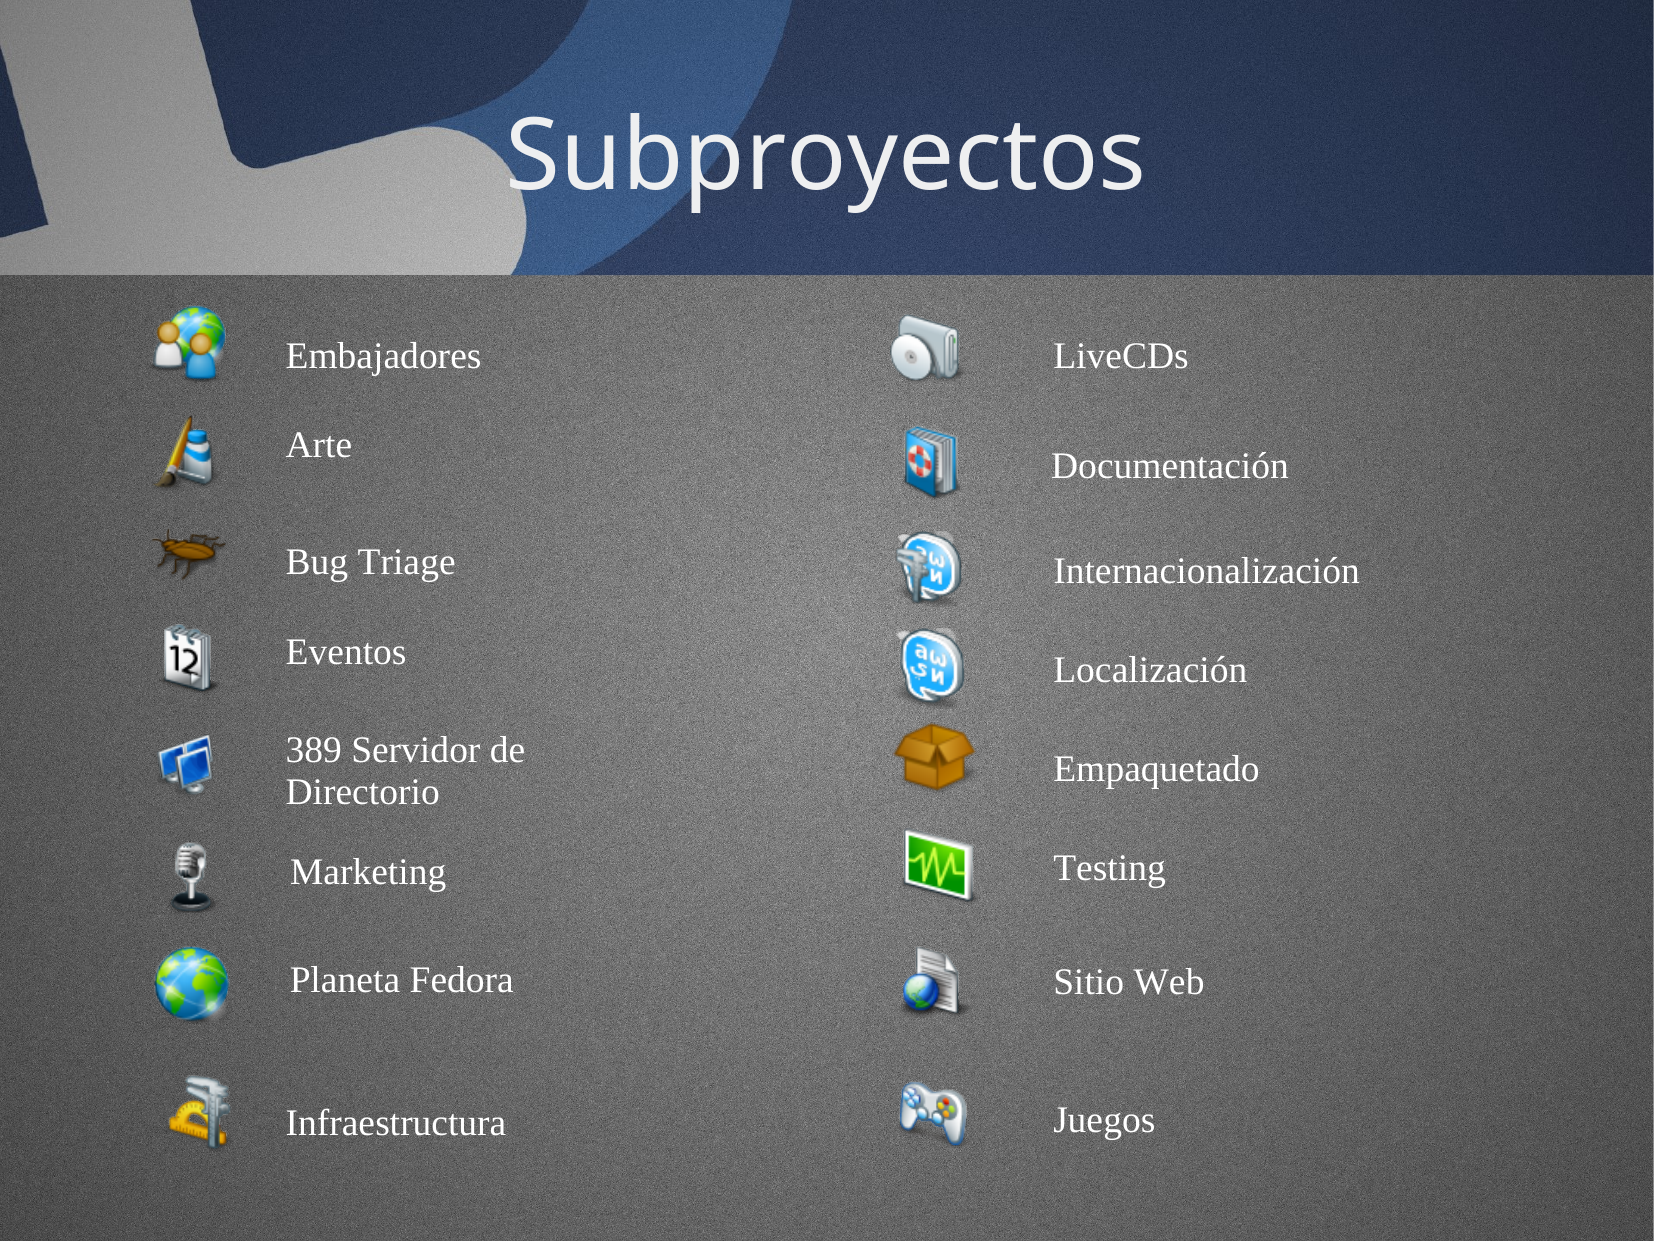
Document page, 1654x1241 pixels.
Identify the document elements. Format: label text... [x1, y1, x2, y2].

text_box Marketing [275, 841, 601, 898]
text_box Embajadores [270, 324, 655, 382]
text_box Planeta Fedora [274, 948, 630, 1006]
text_box 389 Servidor de Directorio [270, 719, 685, 818]
text_box Testing [1038, 836, 1393, 894]
text_box Infraestructura [270, 1092, 744, 1149]
text_box Sitio Web [1038, 950, 1423, 1008]
text_box Subproyectos [82, 49, 1571, 257]
text_box Arte [270, 413, 596, 471]
text_box Juegos [1038, 1088, 1393, 1146]
text_box Eventos [270, 620, 596, 678]
text_box Localización [1038, 639, 1511, 696]
text_box Internacionalización [1038, 540, 1452, 597]
text_box LiveCDs [1038, 324, 1423, 382]
text_box Bug Triage [270, 531, 567, 588]
text_box Empaquetado [1038, 738, 1511, 795]
picture [0, 0, 1654, 1241]
text_box Documentación [1036, 434, 1362, 491]
